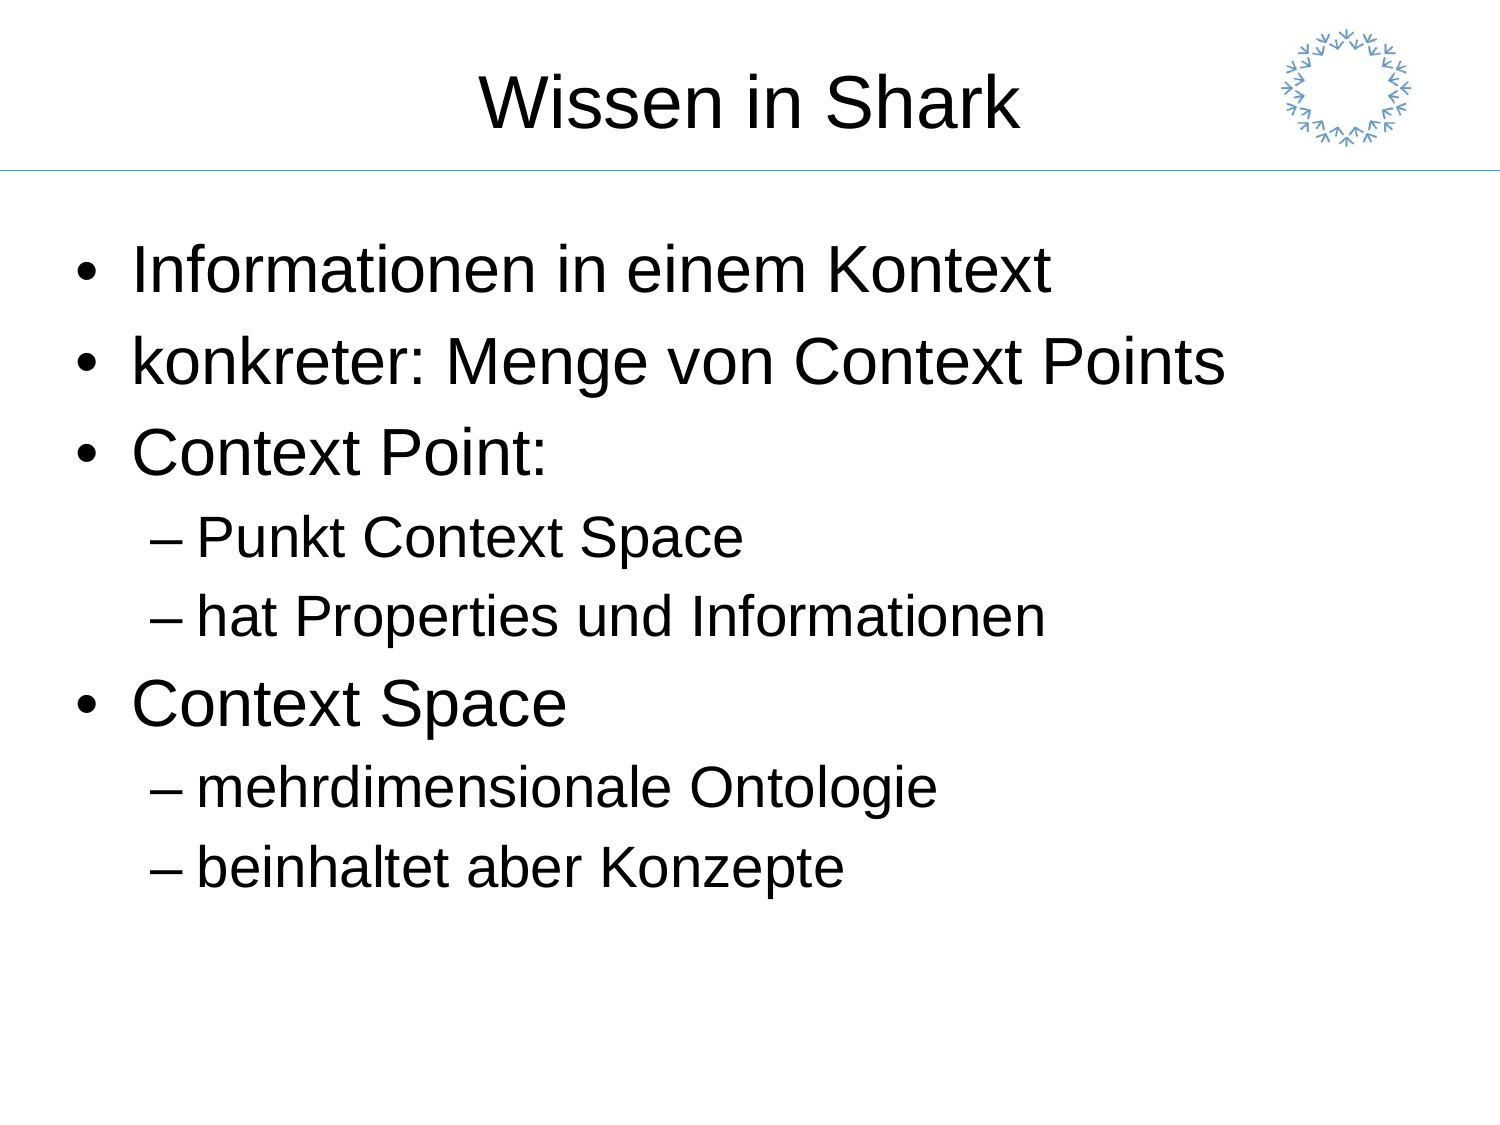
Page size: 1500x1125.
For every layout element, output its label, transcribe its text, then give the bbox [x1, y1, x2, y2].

list Informationen in einem Kontext konkreter: Menge von Context Points Context Point: Punkt Context Space hat Properties und Informationen Context Space mehrdimensionale Ontologie beinhaltet aber Konzepte [75, 232, 1426, 986]
title Wissen in Shark [75, 57, 1426, 148]
picture [1281, 29, 1412, 57]
